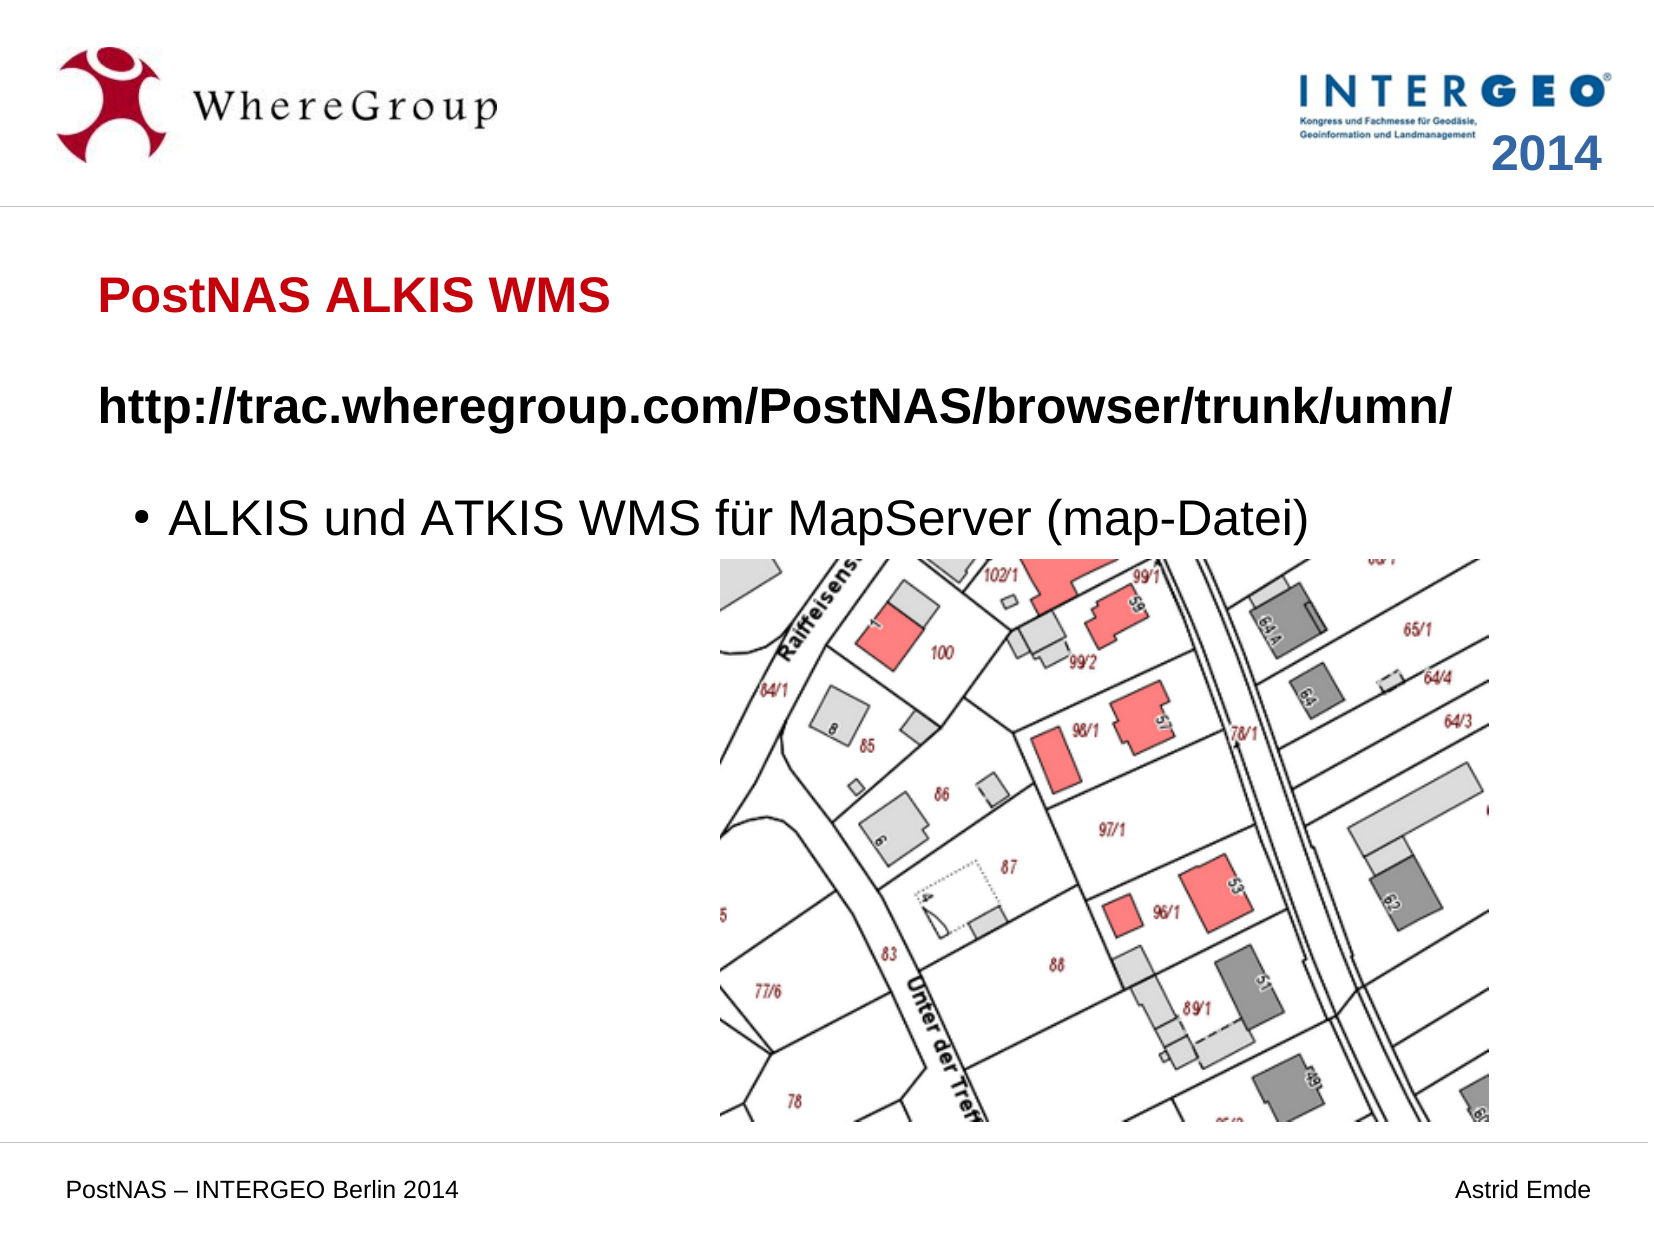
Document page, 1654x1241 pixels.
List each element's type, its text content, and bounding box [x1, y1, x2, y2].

text_box PostNAS ALKIS WMS http://trac.wheregroup.com/PostNAS/browser/trunk/umn/ ALKIS und ATKIS WMS für MapServer (map-Datei) [82, 259, 1595, 1087]
picture [720, 559, 1489, 1123]
picture [1299, 29, 1613, 185]
picture [56, 47, 497, 163]
